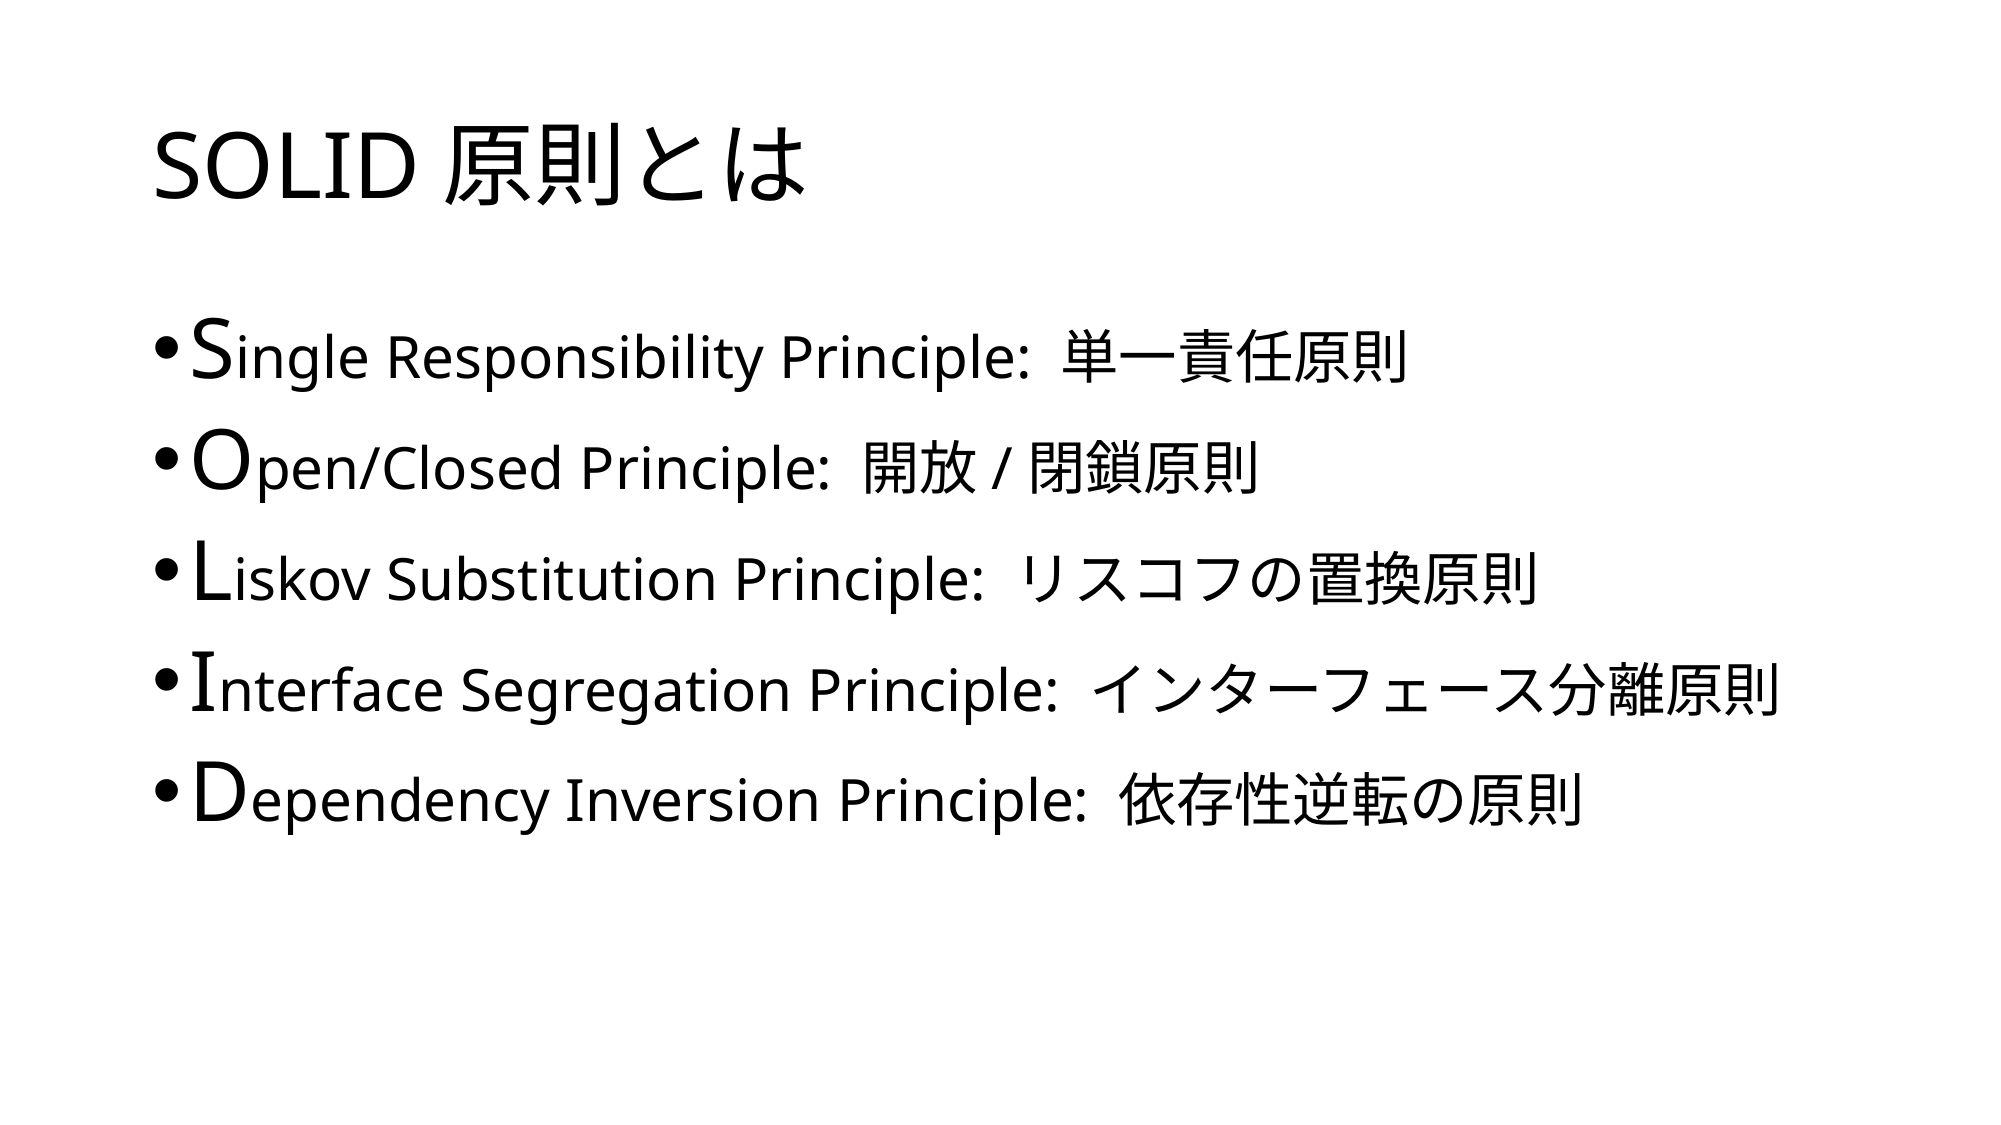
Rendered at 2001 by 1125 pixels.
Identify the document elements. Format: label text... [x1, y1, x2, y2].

title SOLID原則とは [137, 59, 1863, 278]
list Single Responsibility Principle: 単一責任原則 Open/Closed Principle: 開放/閉鎖原則 Liskov Substitution Principle: リスコフの置換原則 Interface Segregation Principle: インターフェース分離原則 Dependency Inversion Principle: 依存性逆転の原則 [137, 299, 1863, 897]
